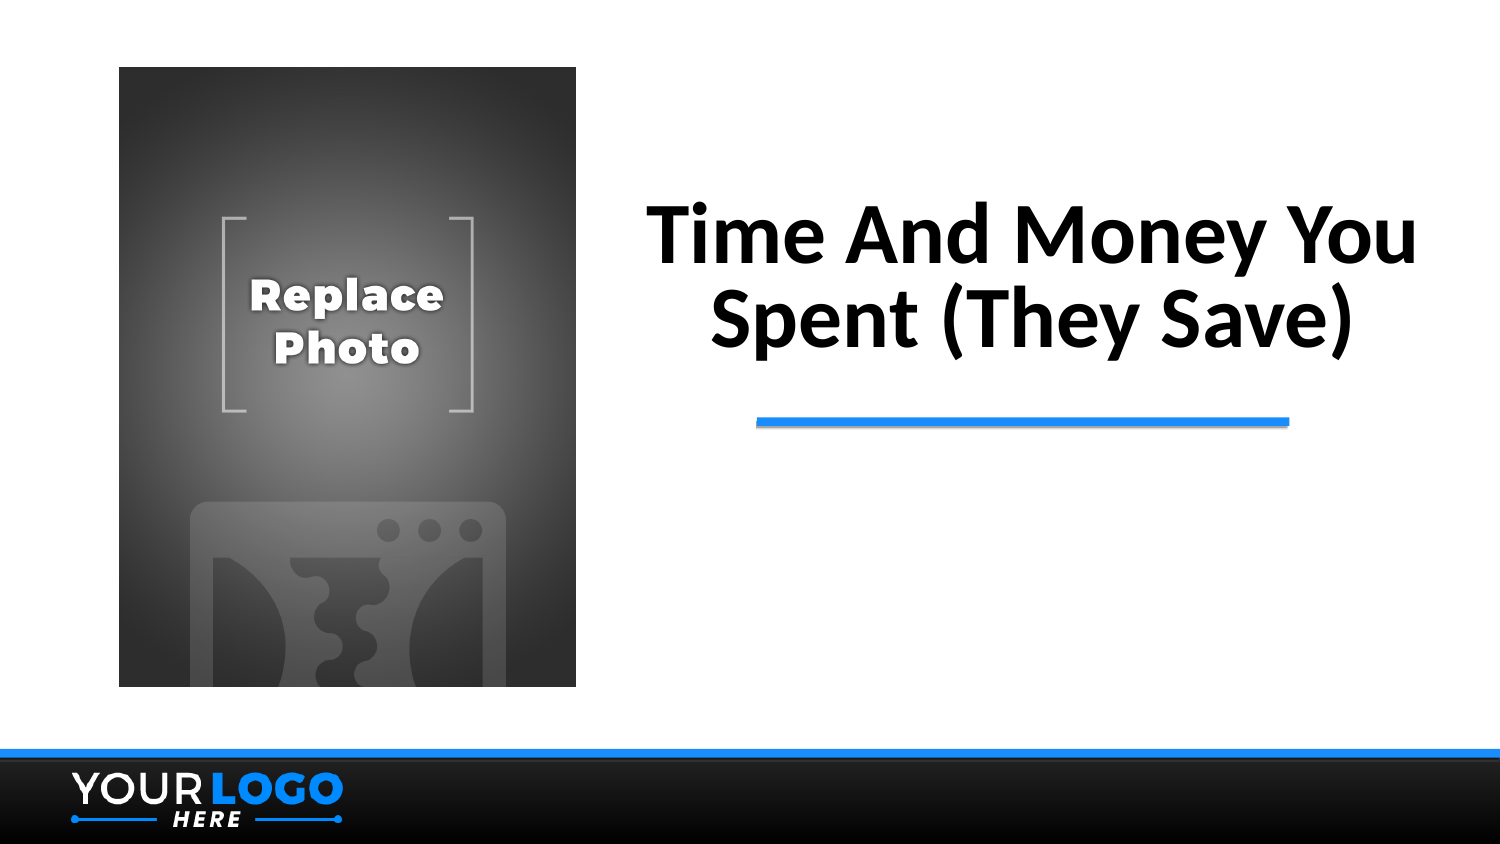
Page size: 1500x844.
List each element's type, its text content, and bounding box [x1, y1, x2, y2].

text_box [756, 417, 1290, 426]
text_box Time And Money You Spent (They Save) [626, 169, 1441, 393]
picture [66, 766, 346, 831]
picture [119, 67, 576, 687]
